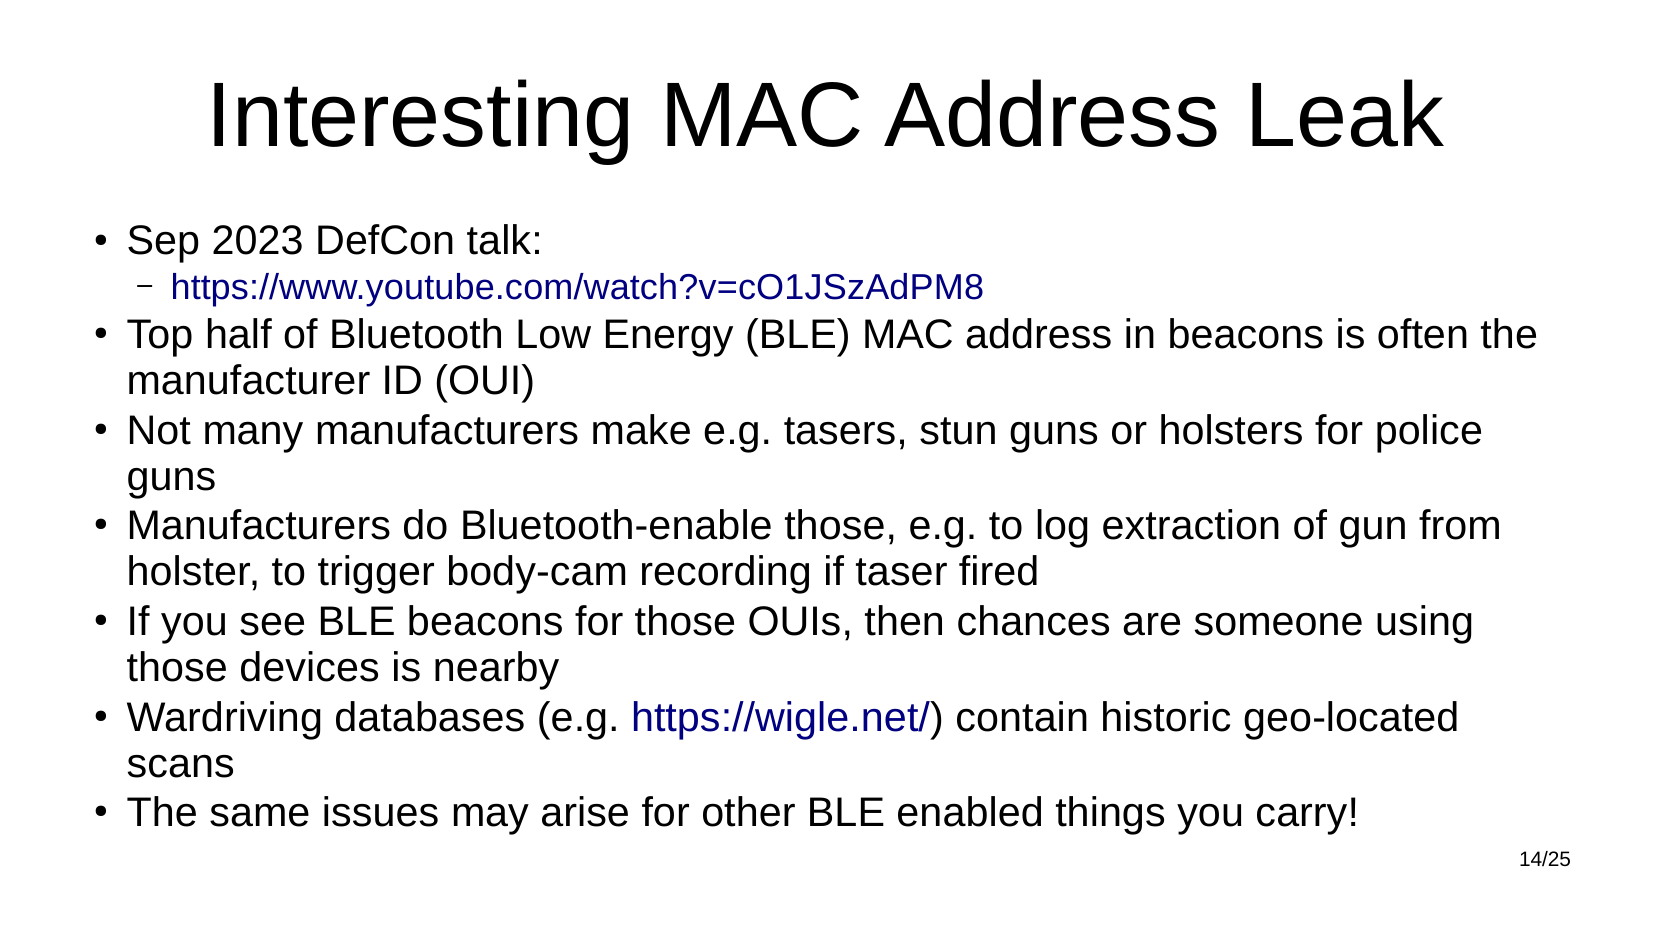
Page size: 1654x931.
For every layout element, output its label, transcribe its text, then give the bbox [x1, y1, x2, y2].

title Interesting MAC Address Leak [82, 37, 1571, 193]
list Sep 2023 DefCon talk: https://www.youtube.com/watch?v=cO1JSzAdPM8 Top half of Bluetooth Low Energy (BLE) MAC address in beacons is often the manufacturer ID (OUI) Not many manufacturers make e.g. tasers, stun guns or holsters for police guns Manufacturers do Bluetooth-enable those, e.g. to log extraction of gun from holster, to trigger body-cam recording if taser fired If you see BLE beacons for those OUIs, then chances are someone using those devices is nearby Wardriving databases (e.g. https://wigle.net/) contain historic geo-located scans The same issues may arise for other BLE enabled things you carry! [82, 217, 1571, 837]
